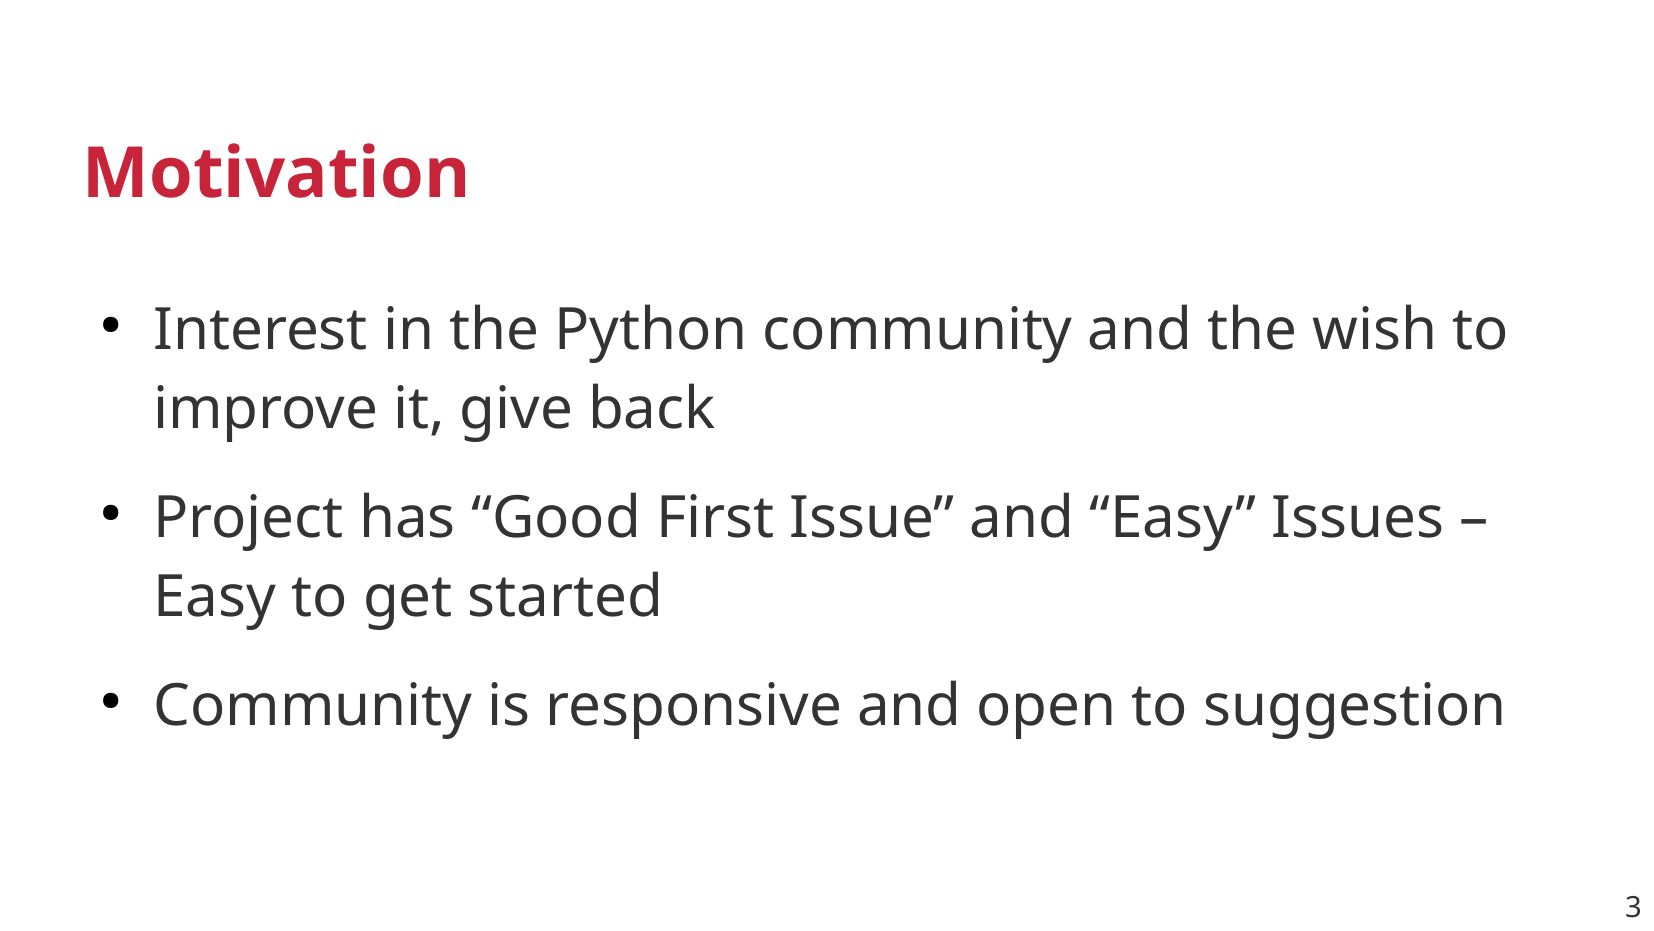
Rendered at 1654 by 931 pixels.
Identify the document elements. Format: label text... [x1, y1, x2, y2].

list Interest in the Python community and the wish to improve it, give back Project has “Good First Issue” and “Easy” Issues – Easy to get started Community is responsive and open to suggestion [82, 271, 1571, 758]
title Motivation [82, 92, 1571, 249]
